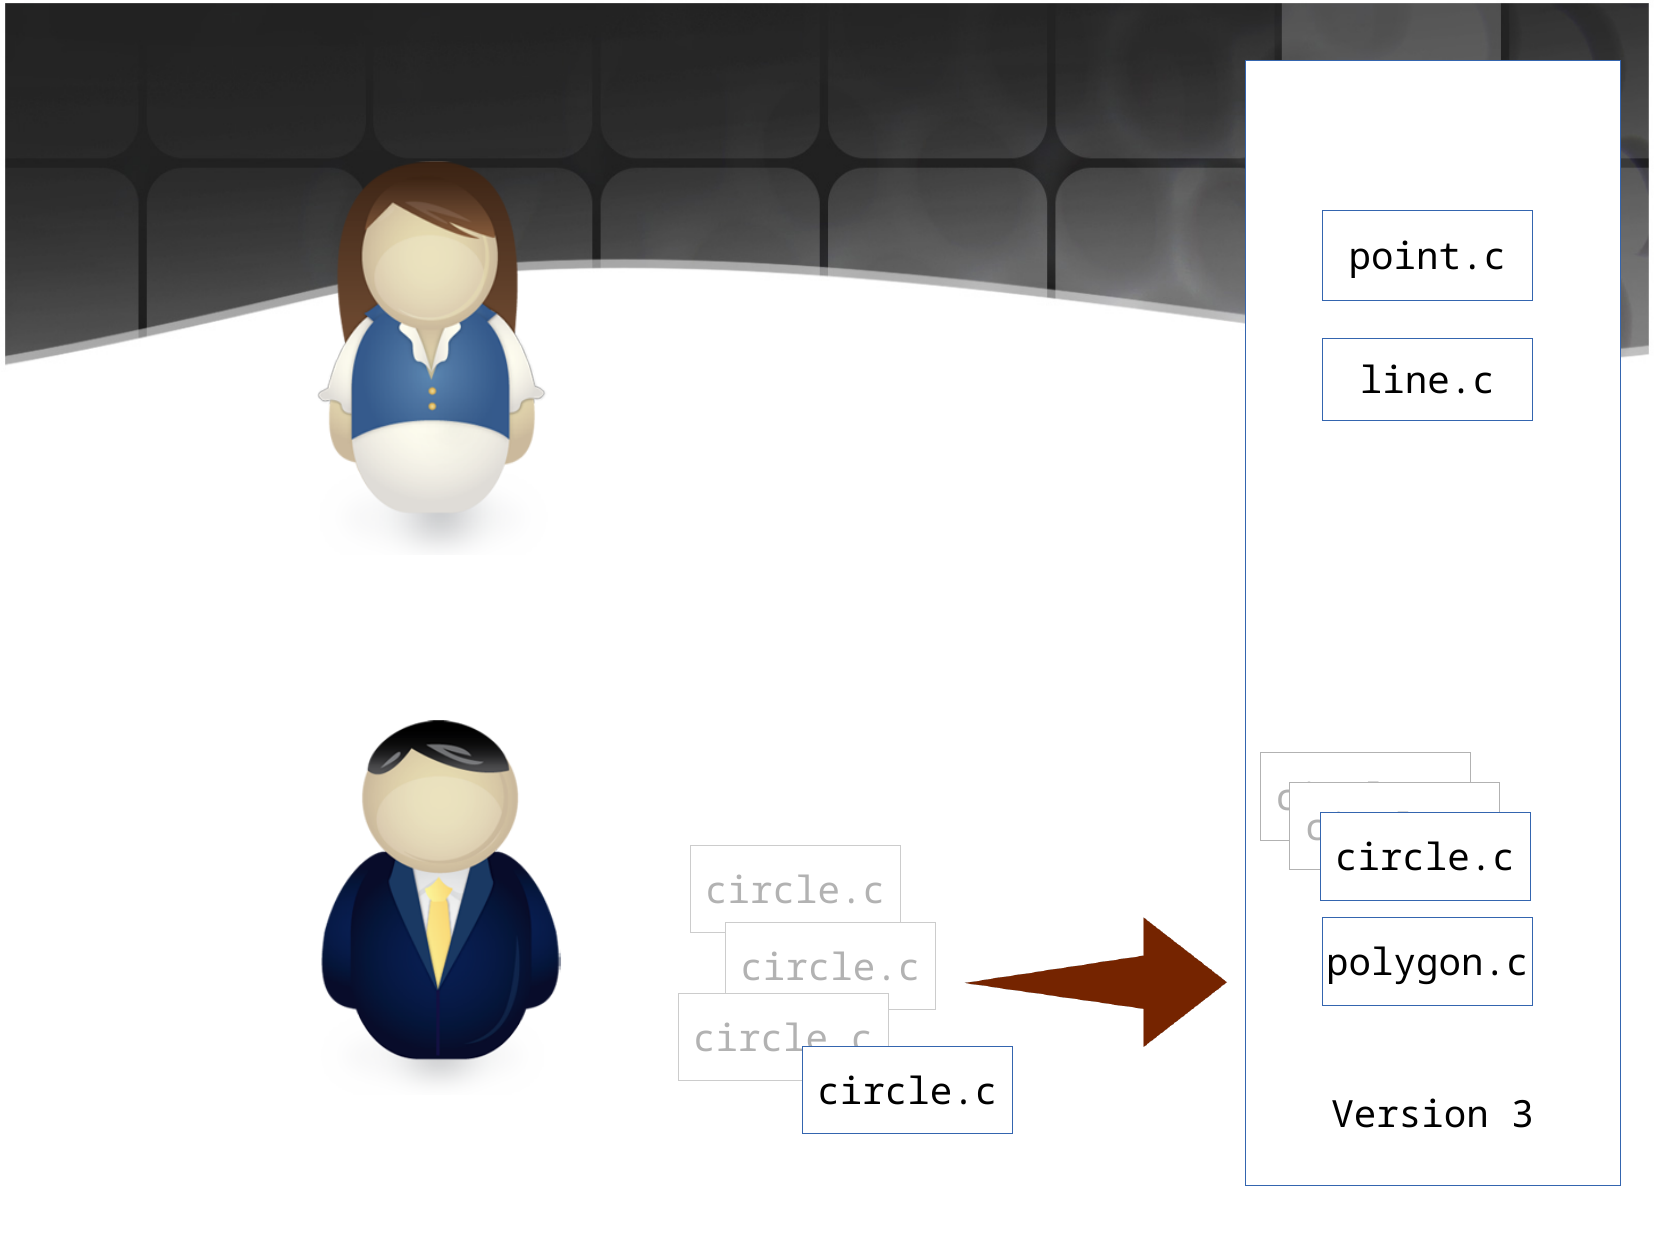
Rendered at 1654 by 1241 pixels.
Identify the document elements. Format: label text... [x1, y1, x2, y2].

text_box line.c [1322, 338, 1533, 421]
text_box circle.c [1289, 782, 1500, 870]
text_box [1245, 60, 1621, 1186]
text_box Version 3 [1275, 1080, 1591, 1139]
text_box circle.c [678, 993, 889, 1081]
text_box circle.c [690, 845, 901, 933]
text_box circle.c [725, 922, 936, 1010]
text_box point.c [1322, 210, 1533, 301]
text_box circle.c [1320, 812, 1531, 901]
text_box circle.c [802, 1046, 1013, 1134]
picture [0, 0, 1654, 1241]
text_box circle.c [1260, 752, 1471, 841]
text_box polygon.c [1322, 917, 1533, 1006]
